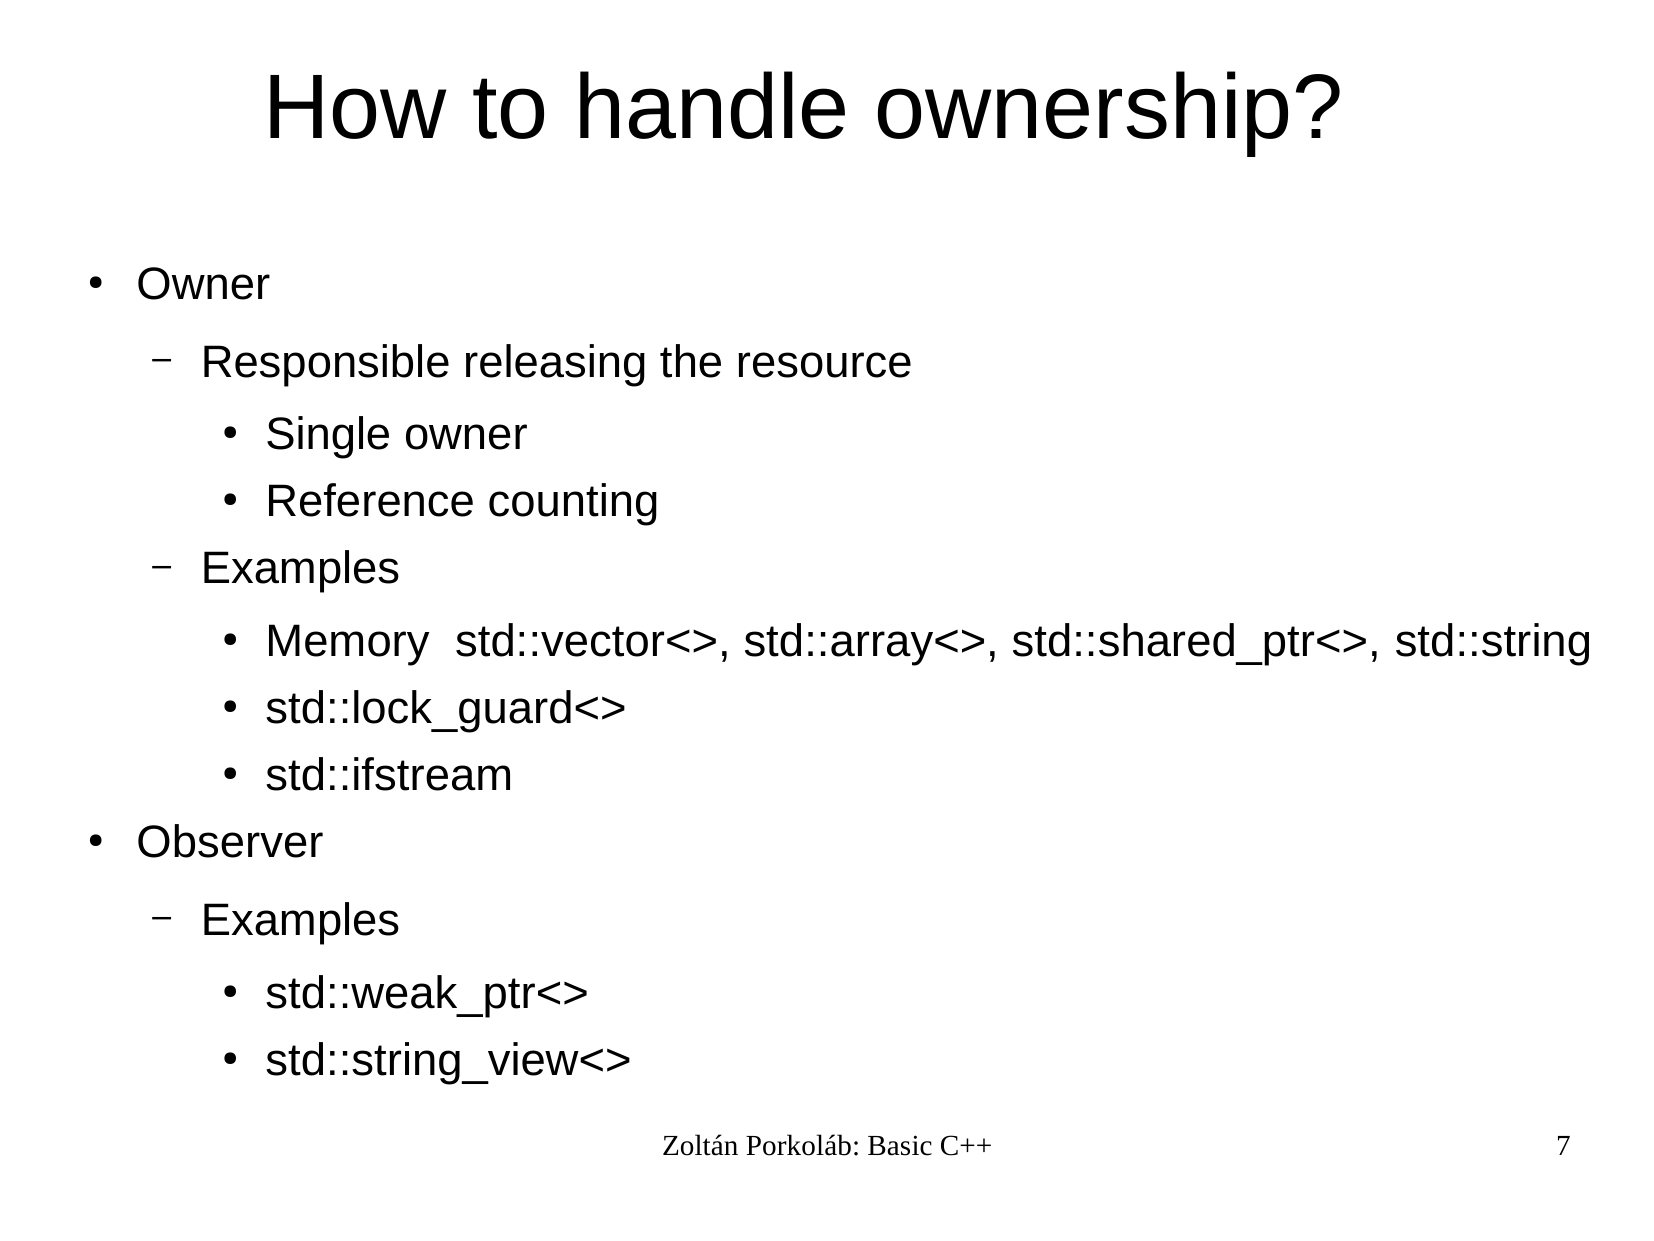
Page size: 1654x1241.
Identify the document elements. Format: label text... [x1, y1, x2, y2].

title How to handle ownership? [60, 2, 1549, 211]
list Owner Responsible releasing the resource Single owner Reference counting Examples Memory std::vector<>, std::array<>, std::shared_ptr<>, std::string std::lock_guard<> std::ifstream Observer Examples std::weak_ptr<> std::string_view<> [71, 180, 1606, 1096]
